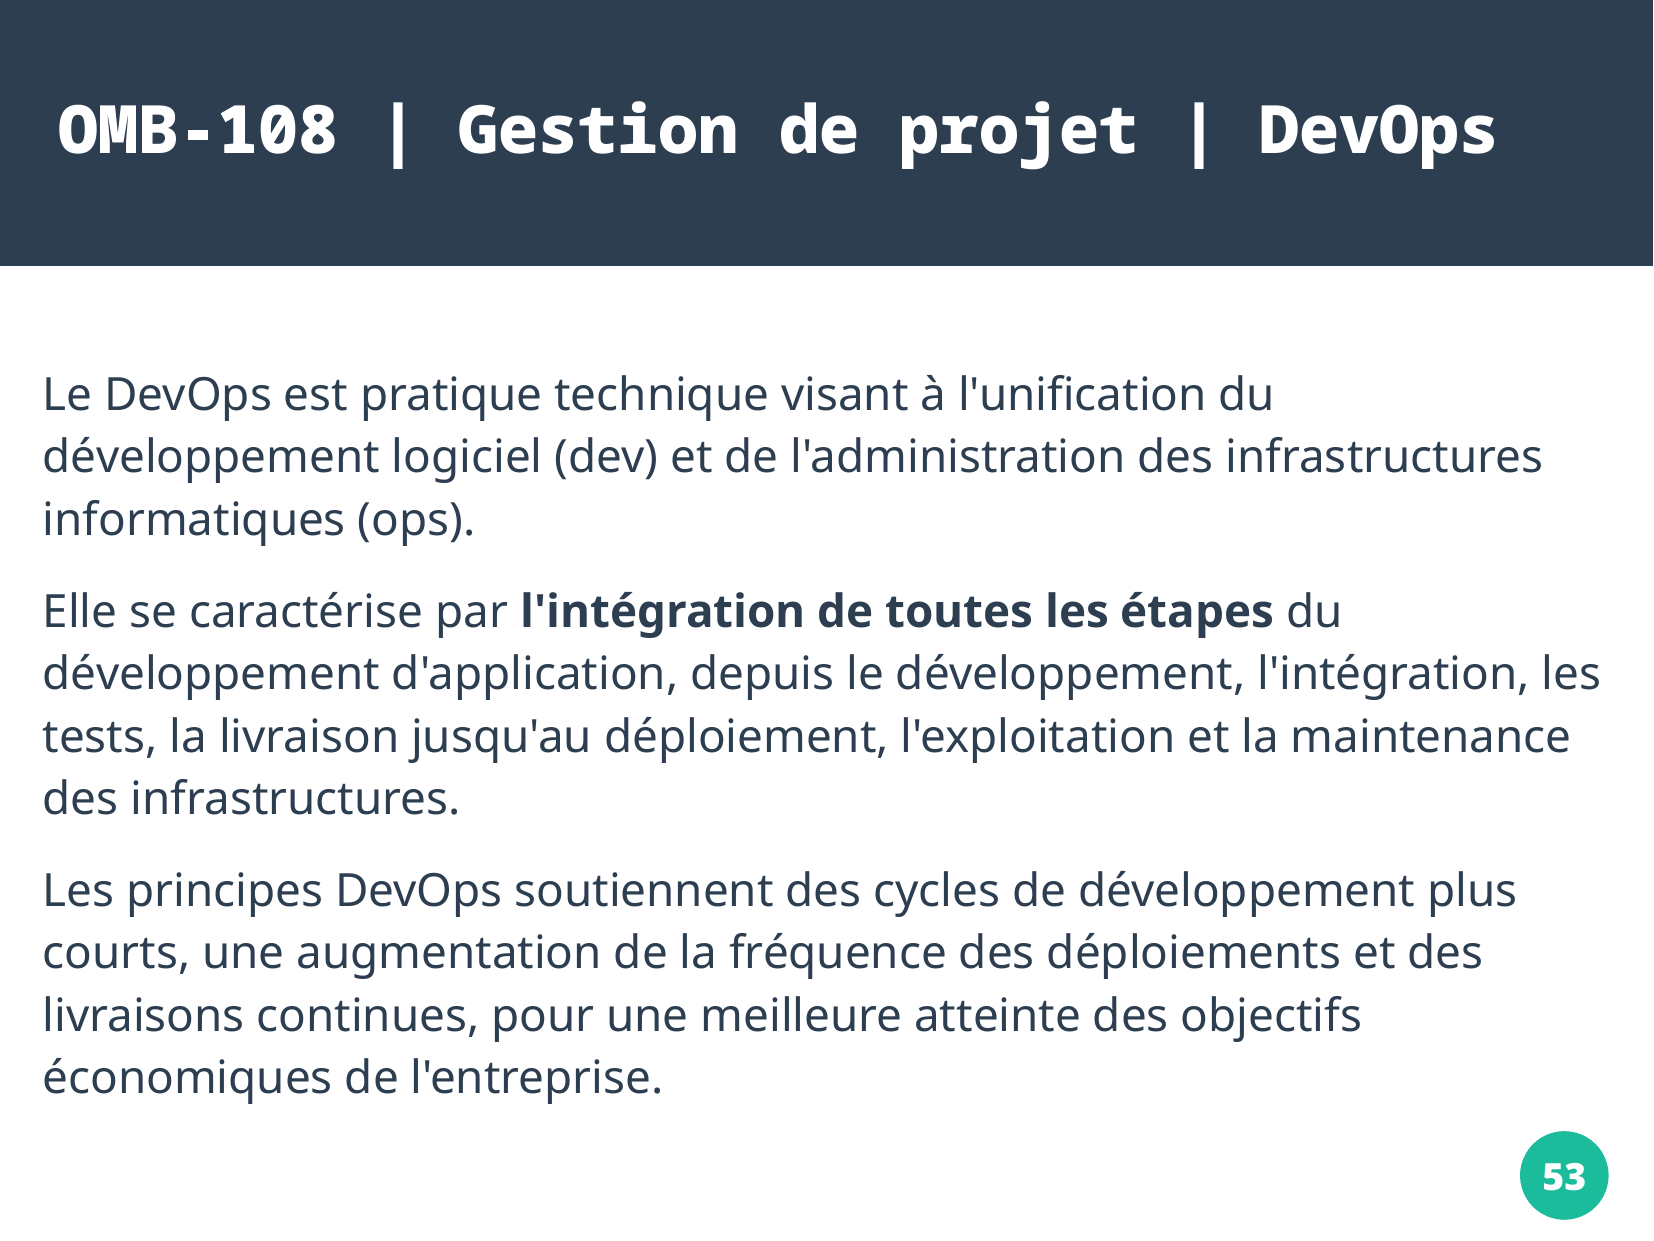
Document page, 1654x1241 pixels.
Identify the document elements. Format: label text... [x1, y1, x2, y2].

title OMB-108 | Gestion de projet | DevOps [58, 49, 1594, 207]
list Le DevOps est pratique technique visant à l'unification du développement logiciel (dev) et de l'administration des infrastructures informatiques (ops). Elle se caractérise par l'intégration de toutes les étapes du développement d'application, depuis le développement, l'intégration, les tests, la livraison jusqu'au déploiement, l'exploitation et la maintenance des infrastructures. Les principes DevOps soutiennent des cycles de développement plus courts, une augmentation de la fréquence des déploiements et des livraisons continues, pour une meilleure atteinte des objectifs économiques de l'entreprise. [42, 269, 1622, 1216]
